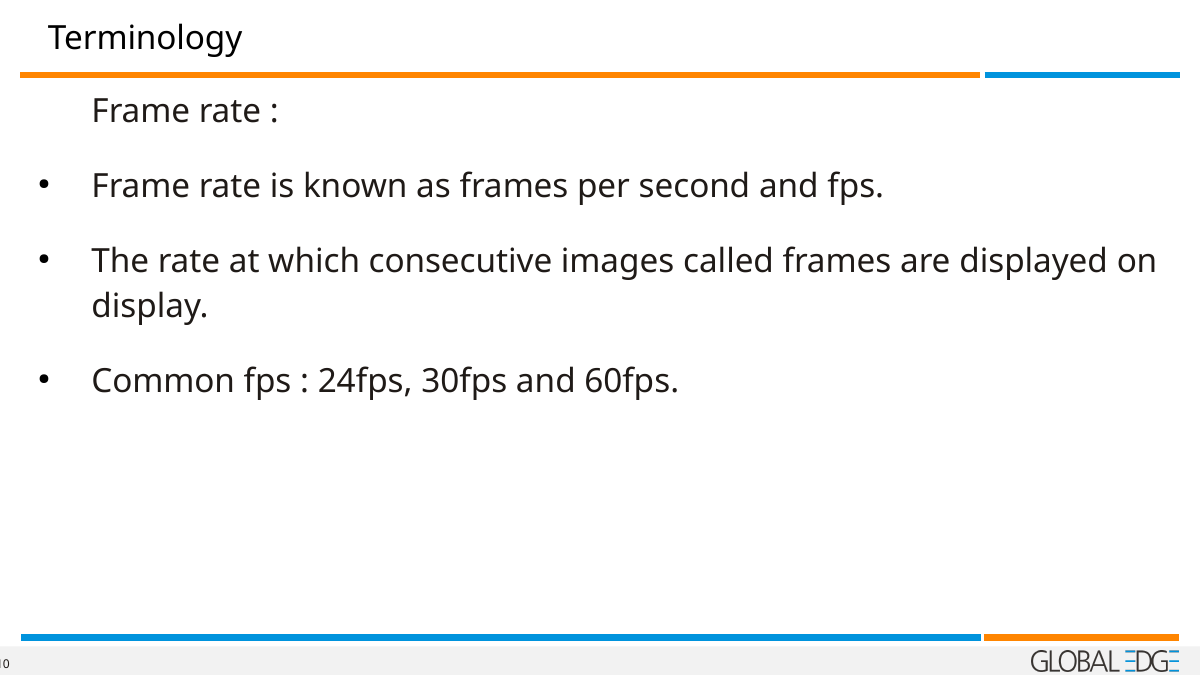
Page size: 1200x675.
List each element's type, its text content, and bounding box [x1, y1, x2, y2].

list Frame rate : Frame rate is known as frames per second and fps. The rate at which consecutive images called frames are displayed on display. Common fps : 24fps, 30fps and 60fps. [20, 87, 1179, 628]
title Terminology [12, 9, 1088, 63]
picture [1031, 650, 1179, 672]
